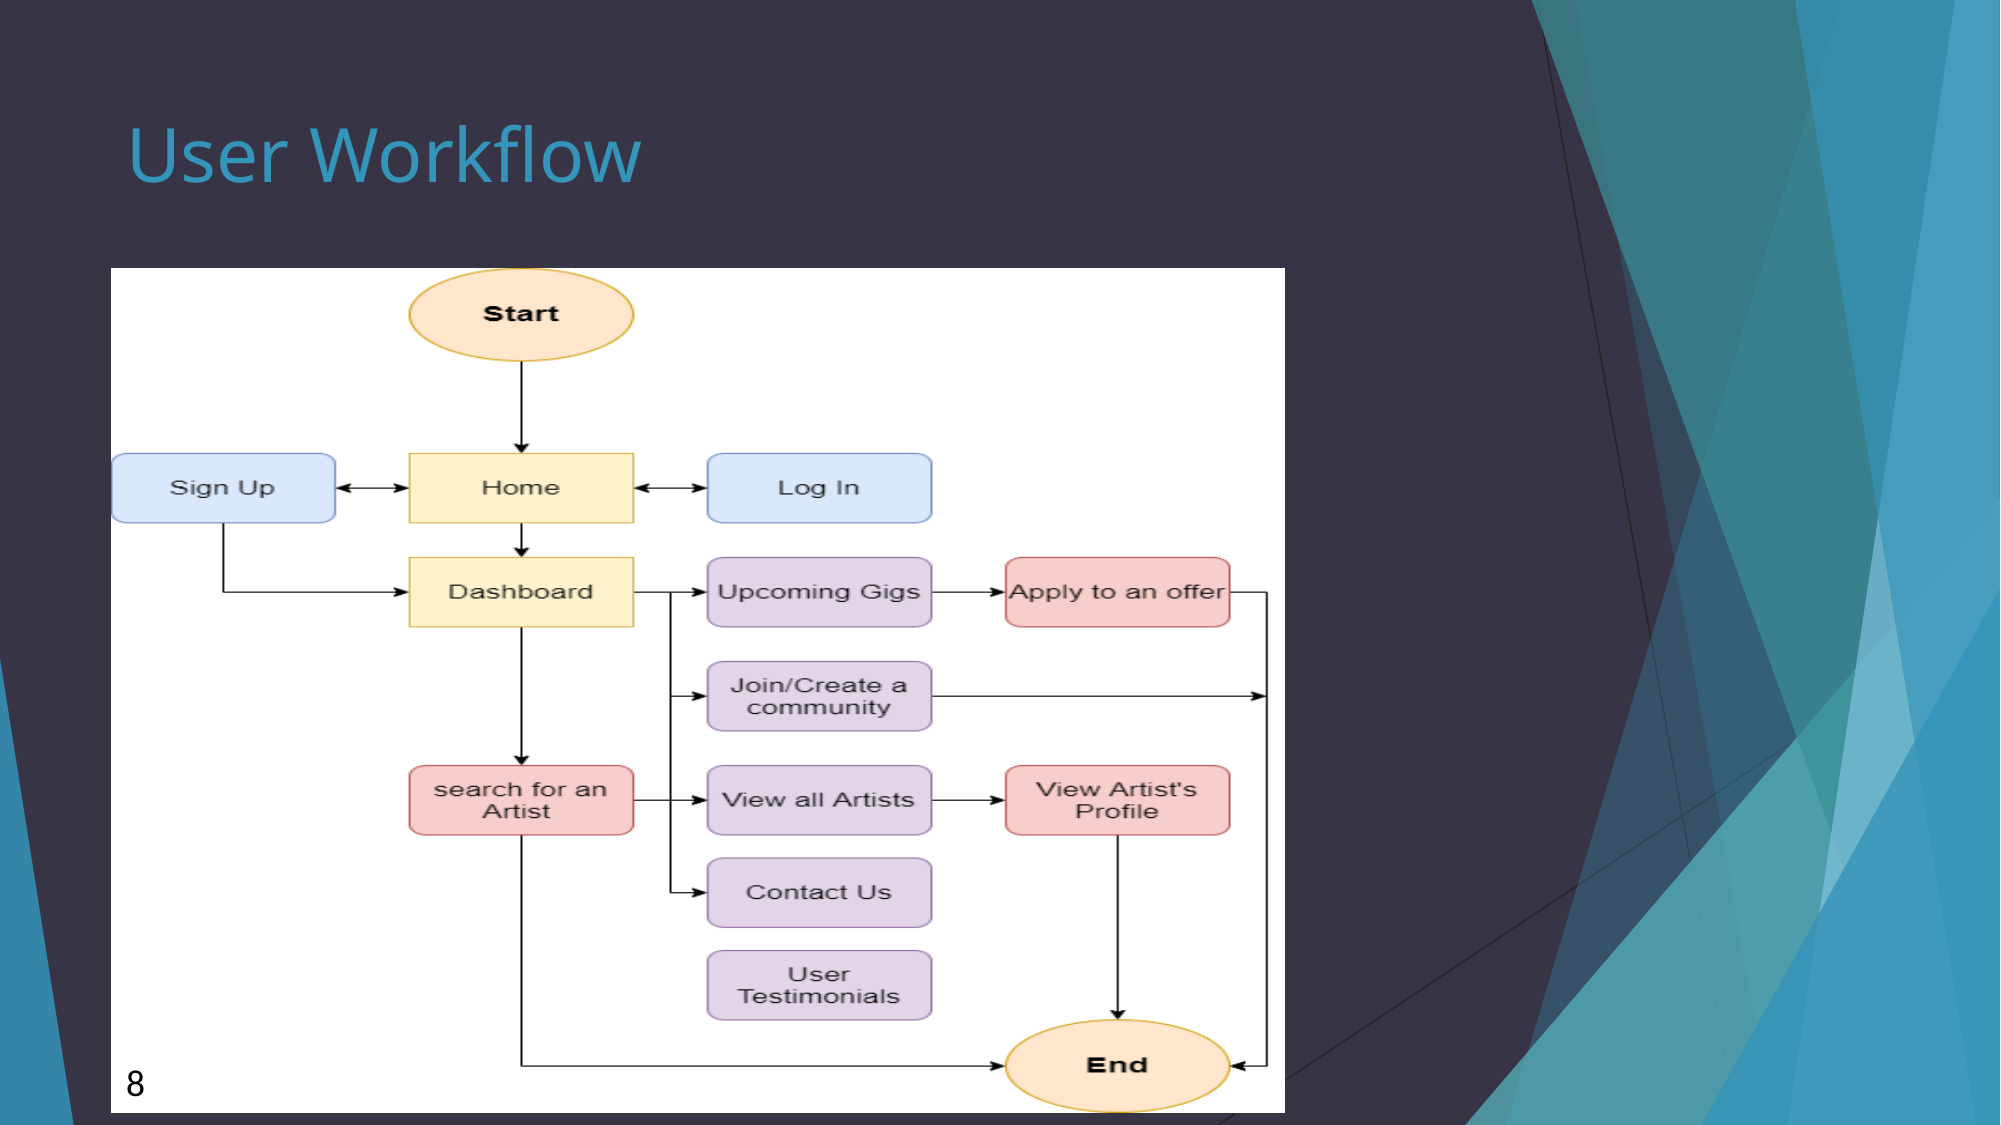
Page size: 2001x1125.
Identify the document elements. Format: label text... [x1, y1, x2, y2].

picture [111, 268, 1285, 1113]
title User Workflow [111, 99, 1522, 317]
text_box 8 [111, 1051, 184, 1113]
